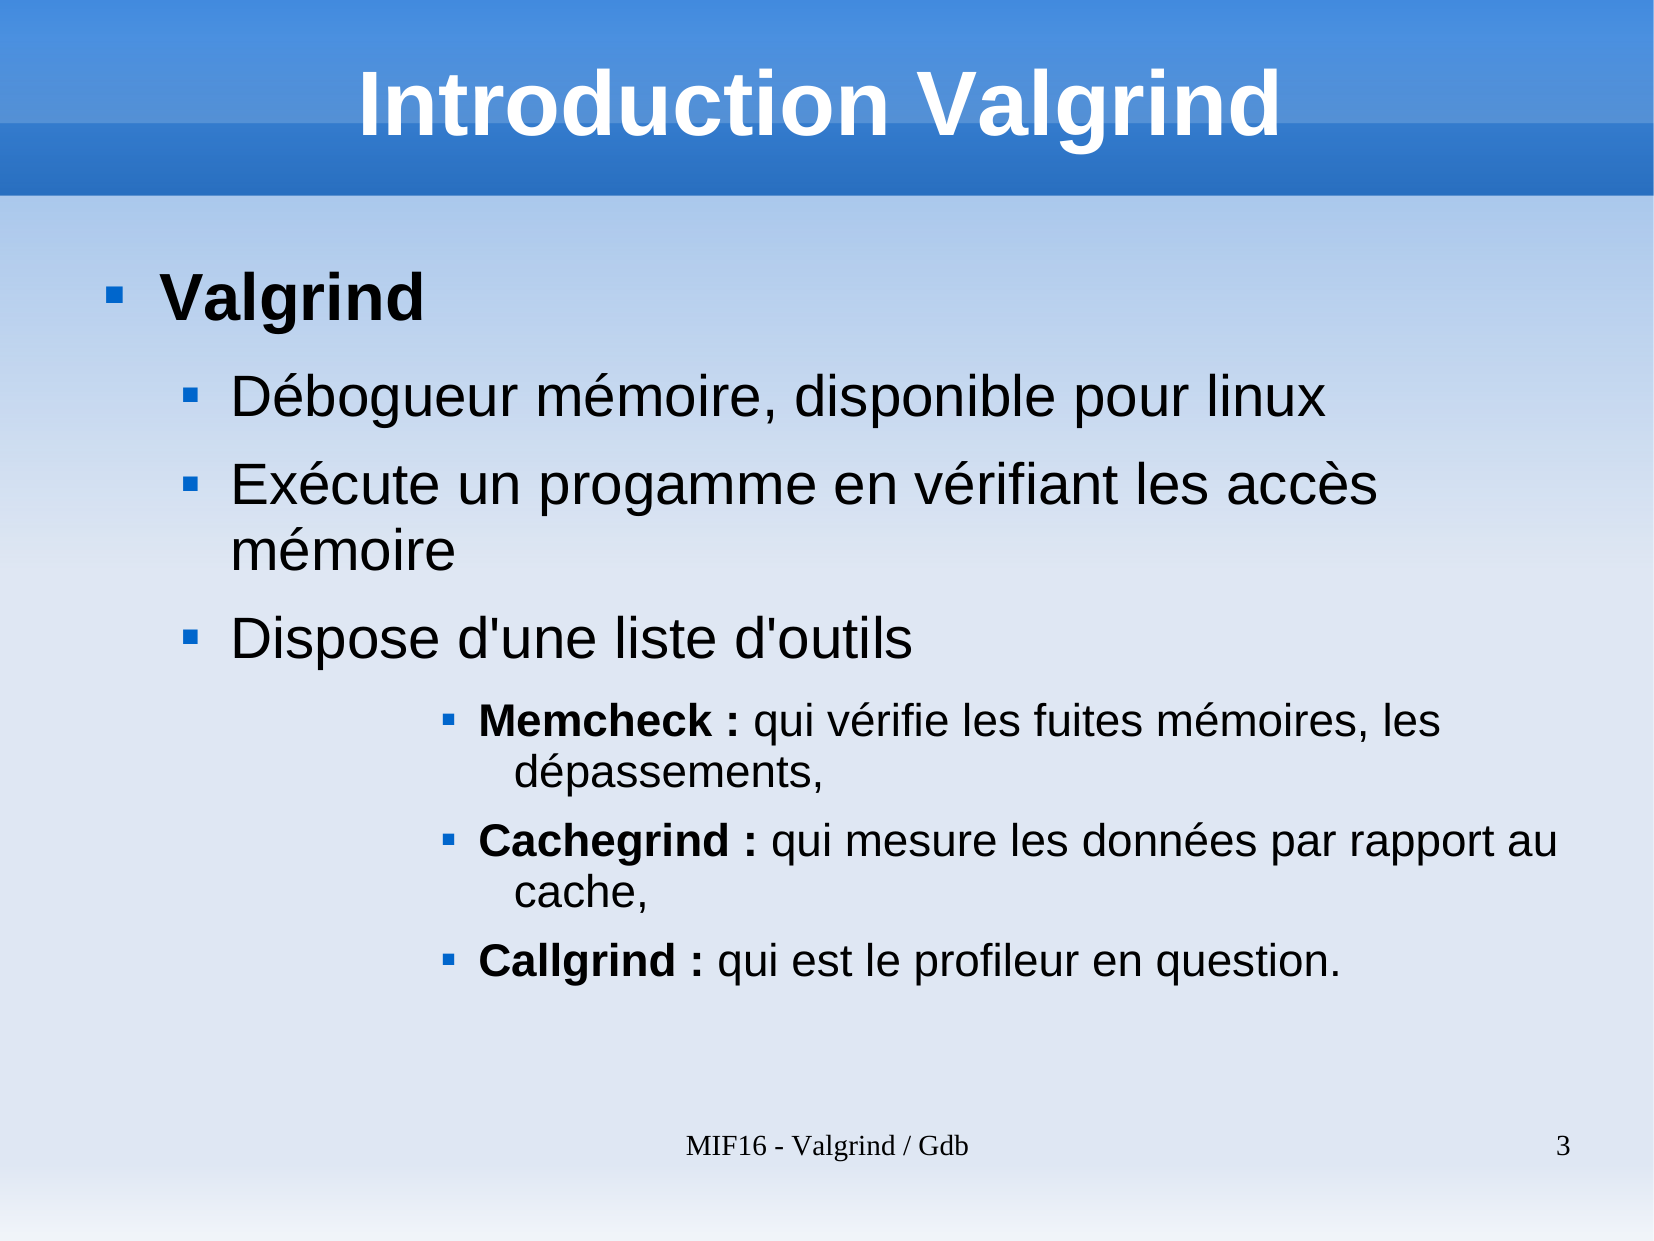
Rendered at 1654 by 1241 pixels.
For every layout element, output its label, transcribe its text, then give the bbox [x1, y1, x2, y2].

title Introduction Valgrind [76, 0, 1565, 208]
list Valgrind Débogueur mémoire, disponible pour linux Exécute un progamme en vérifiant les accès mémoire Dispose d'une liste d'outils Memcheck : qui vérifie les fuites mémoires, les dépassements, Cachegrind : qui mesure les données par rapport au cache, Callgrind : qui est le profileur en question. [88, 259, 1595, 1146]
picture [0, 0, 1654, 1241]
